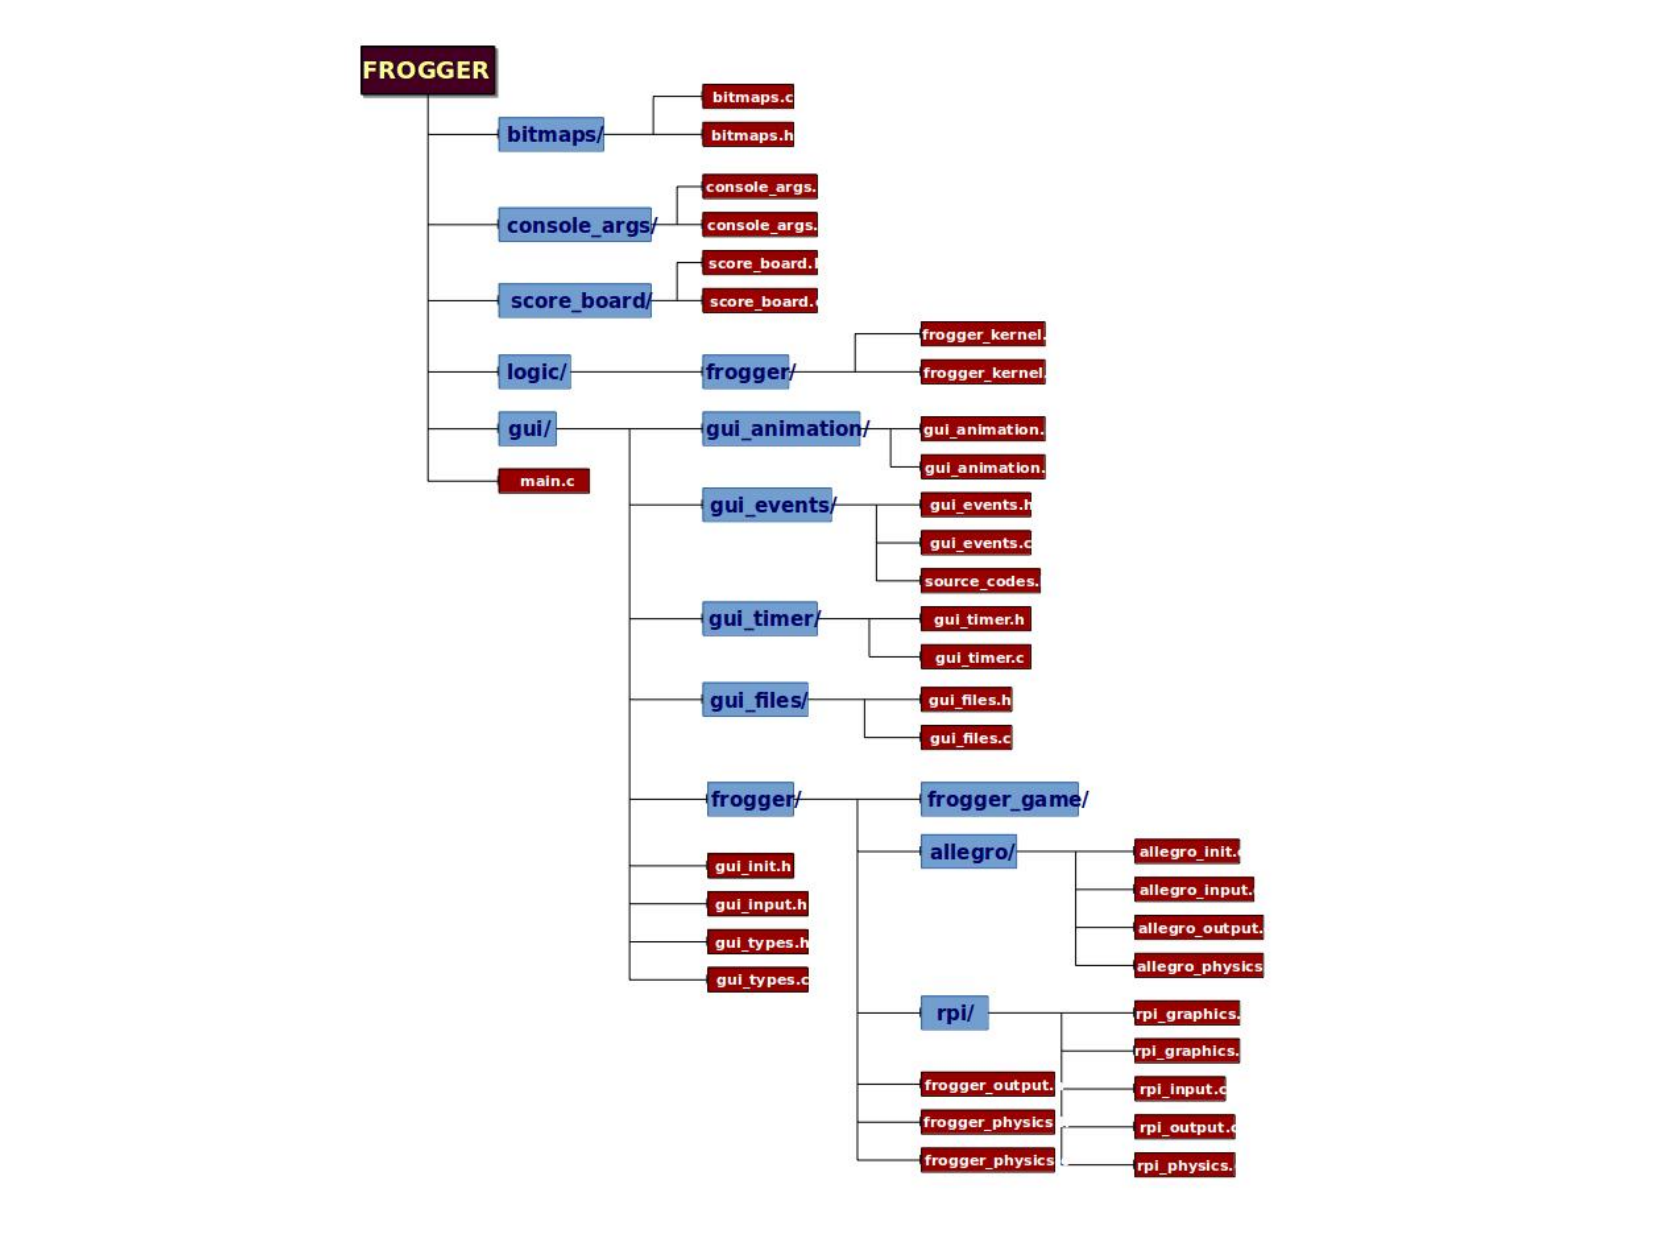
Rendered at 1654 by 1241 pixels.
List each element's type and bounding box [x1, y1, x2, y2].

picture [344, 30, 1275, 1200]
